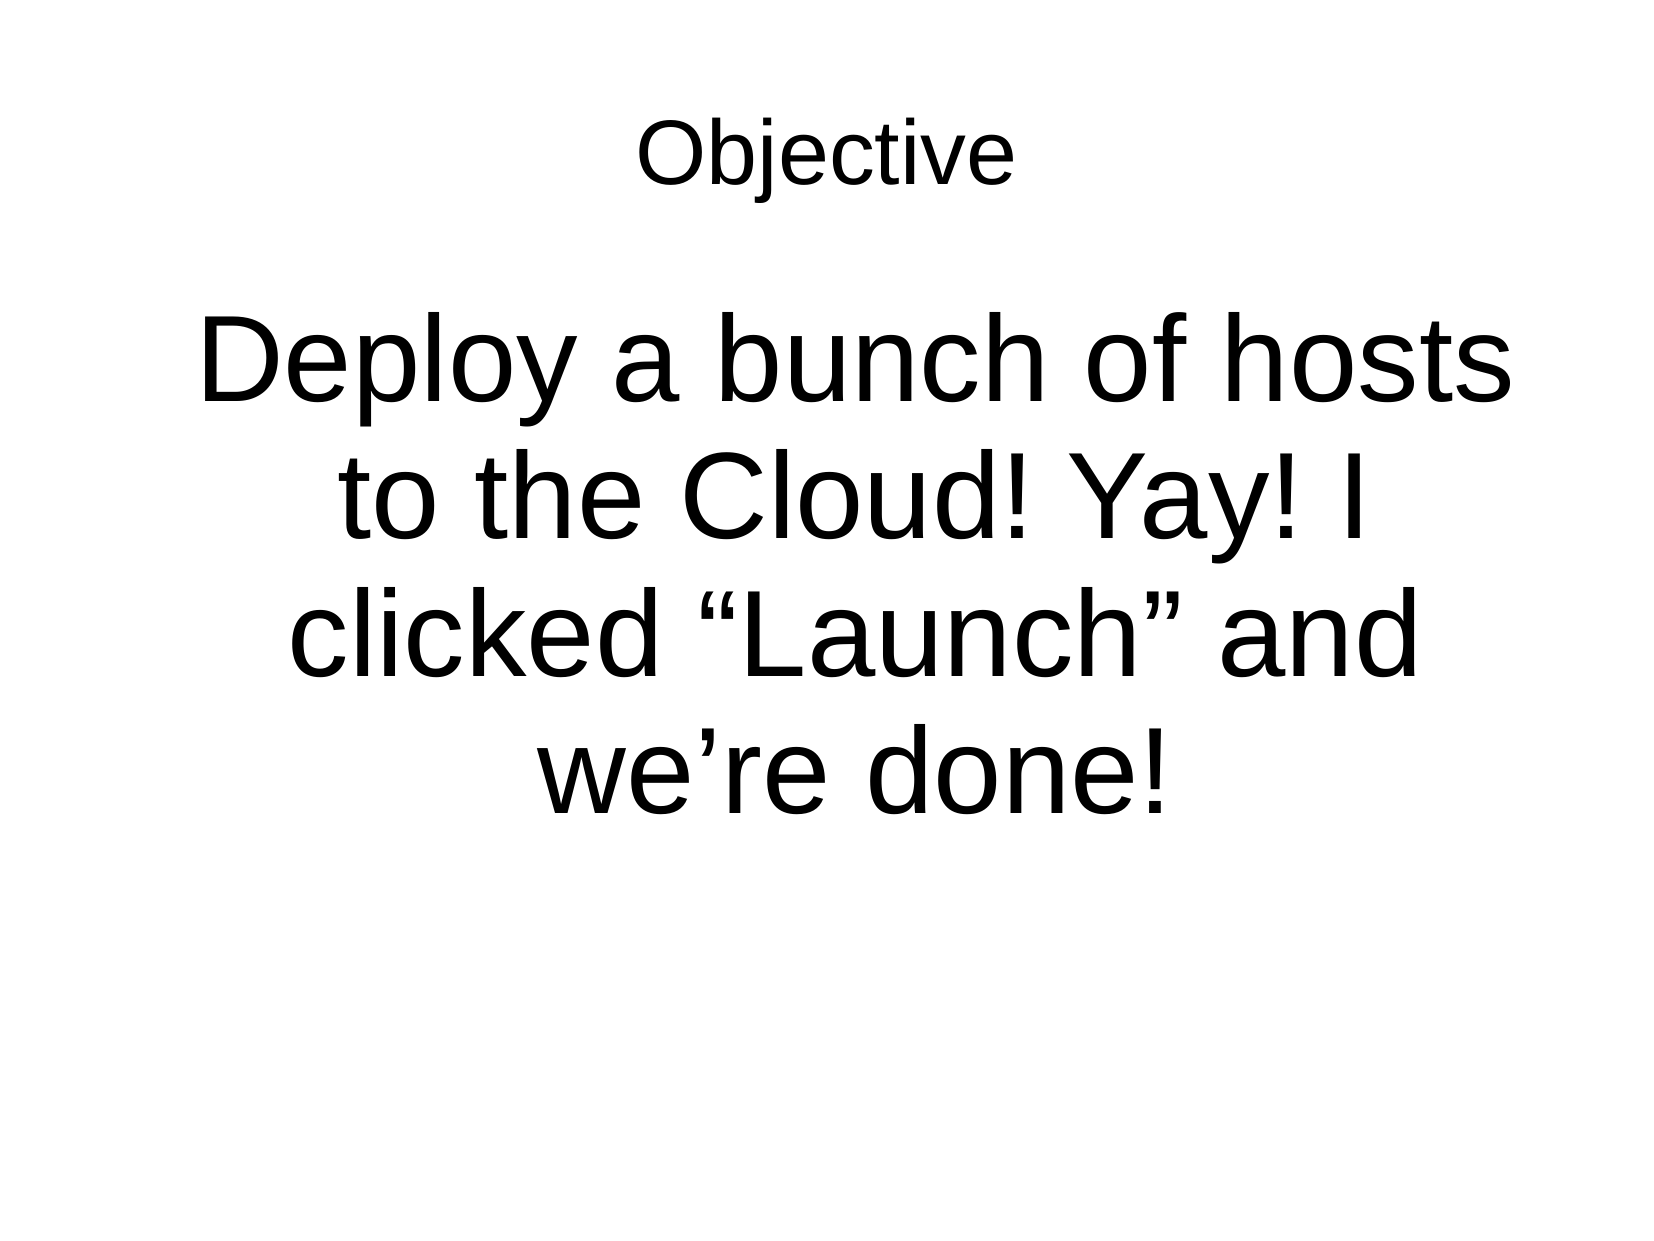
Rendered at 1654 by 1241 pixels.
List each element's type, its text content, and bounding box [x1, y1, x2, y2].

list Deploy a bunch of hosts to the Cloud! Yay! I clicked “Launch” and we’re done! DEPLOY ON METAL [82, 290, 1571, 1010]
title Objective [82, 49, 1571, 257]
